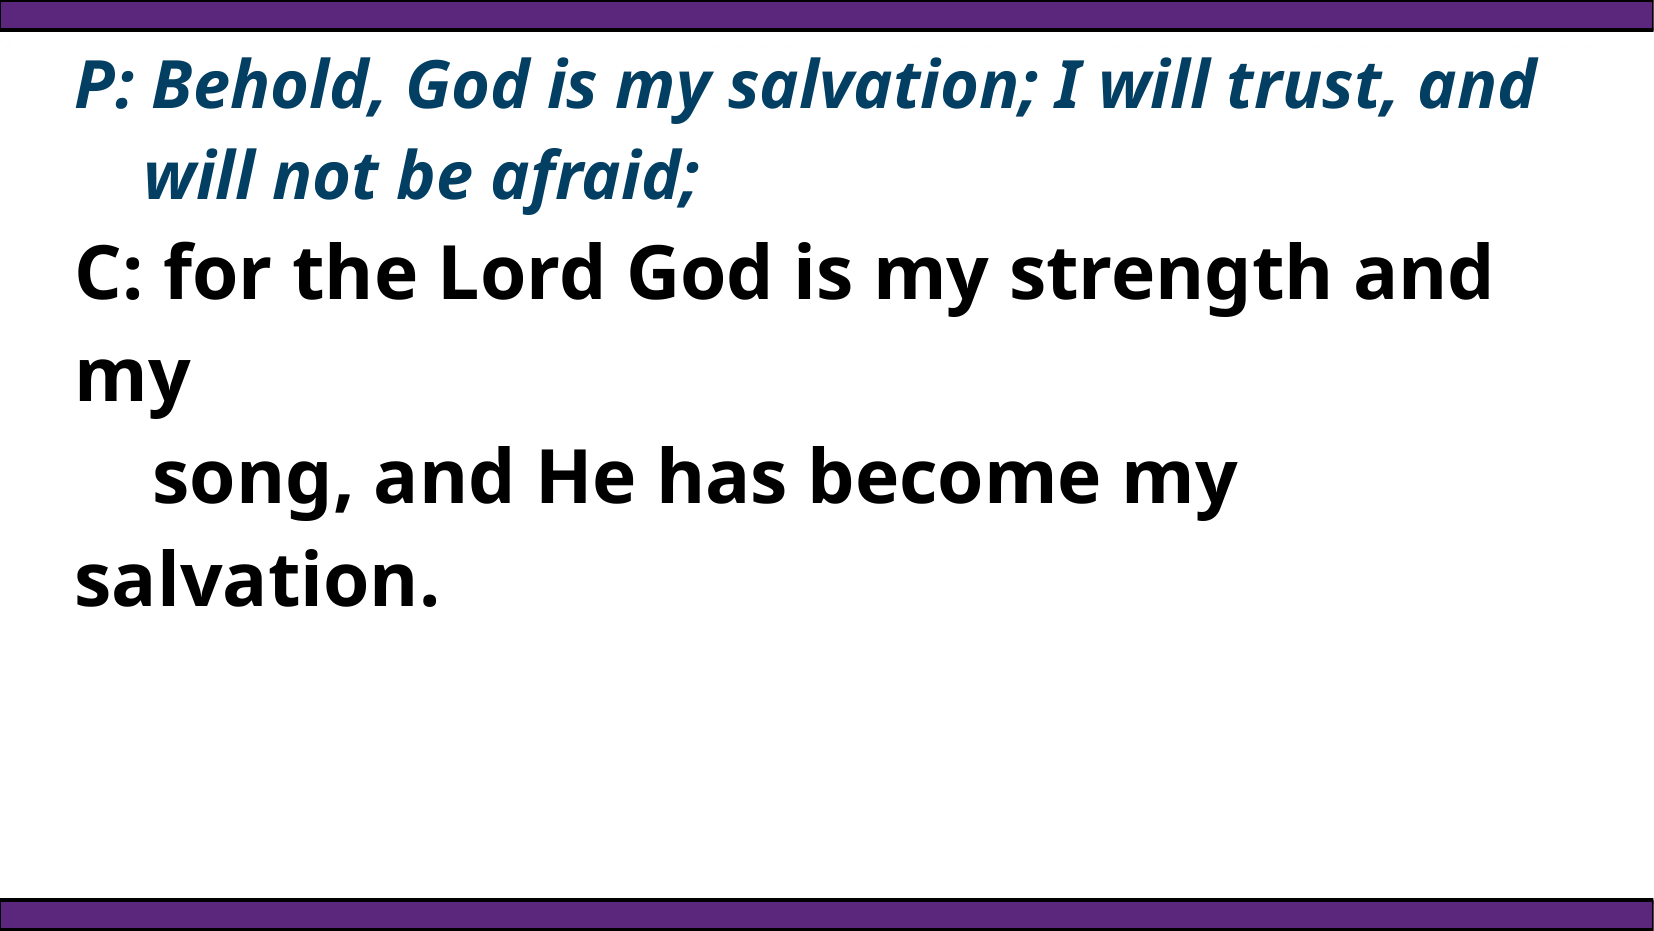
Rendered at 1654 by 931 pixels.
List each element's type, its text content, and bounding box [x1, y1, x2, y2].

text_box [0, 900, 1654, 931]
text_box P: Behold, God is my salvation; I will trust, and will not be afraid; C: for the Lord God is my strength and my song, and He has become my salvation. [60, 30, 1591, 422]
picture [0, 31, 1654, 900]
text_box [0, 0, 1654, 31]
